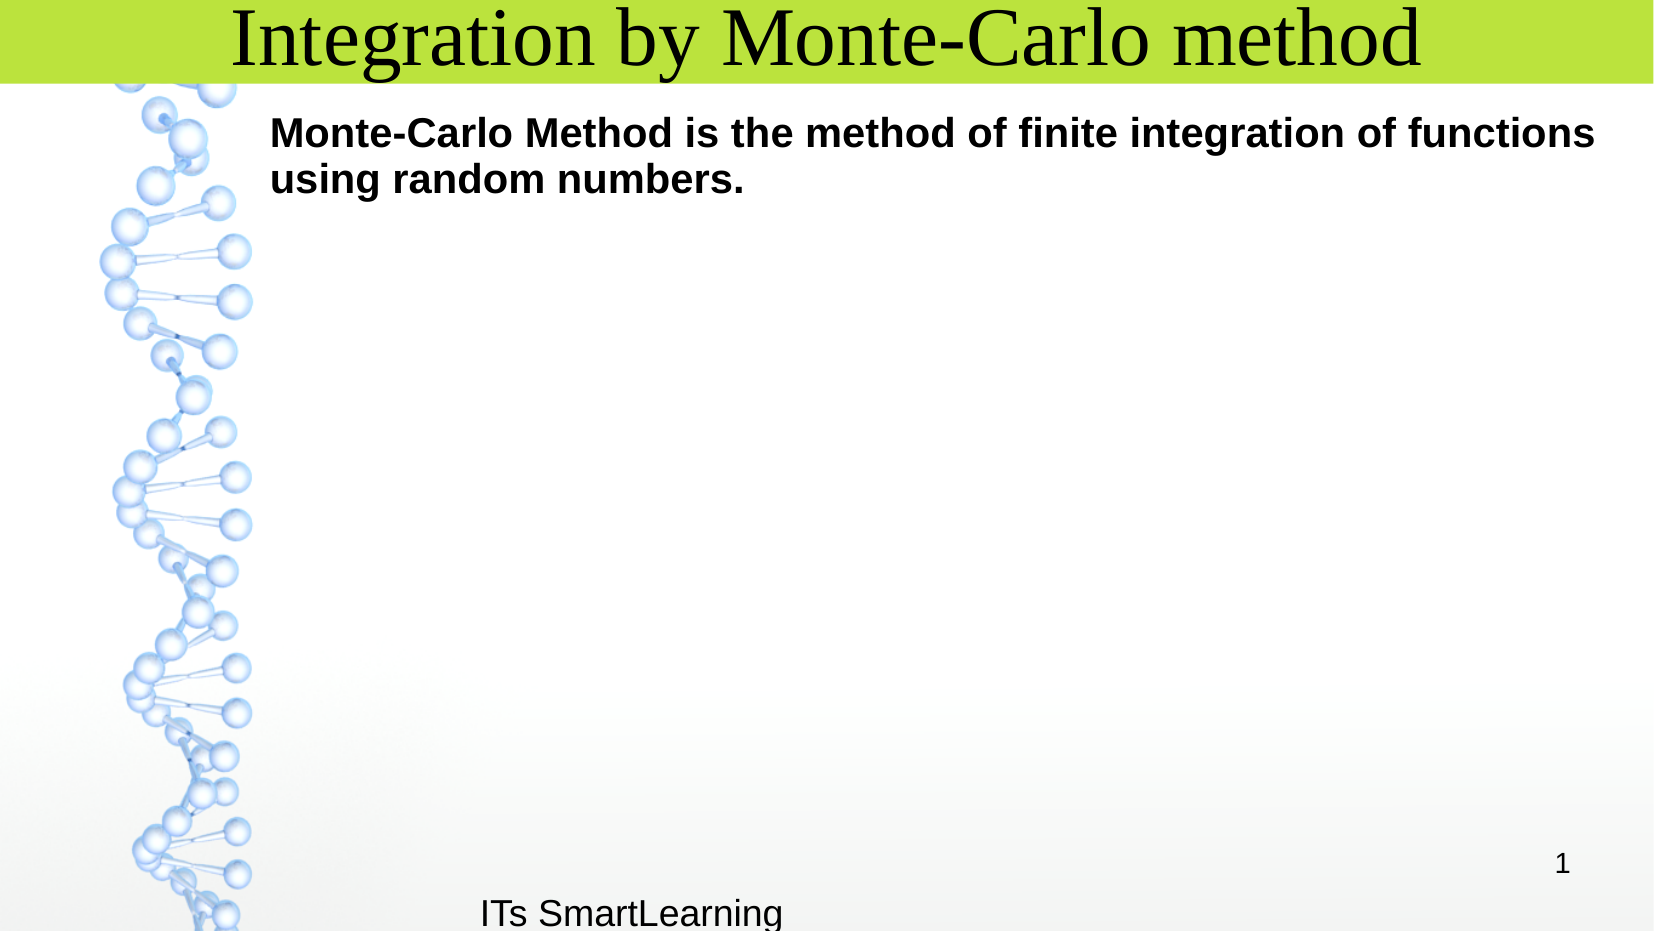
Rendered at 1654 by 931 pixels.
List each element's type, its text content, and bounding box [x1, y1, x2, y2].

text_box ITs SmartLearning [465, 885, 826, 931]
text_box Monte-Carlo Method is the method of finite integration of functions using random numbers. [255, 102, 1654, 211]
picture [0, 84, 1654, 931]
subtitle Integration by Monte-Carlo method [0, 0, 1654, 84]
